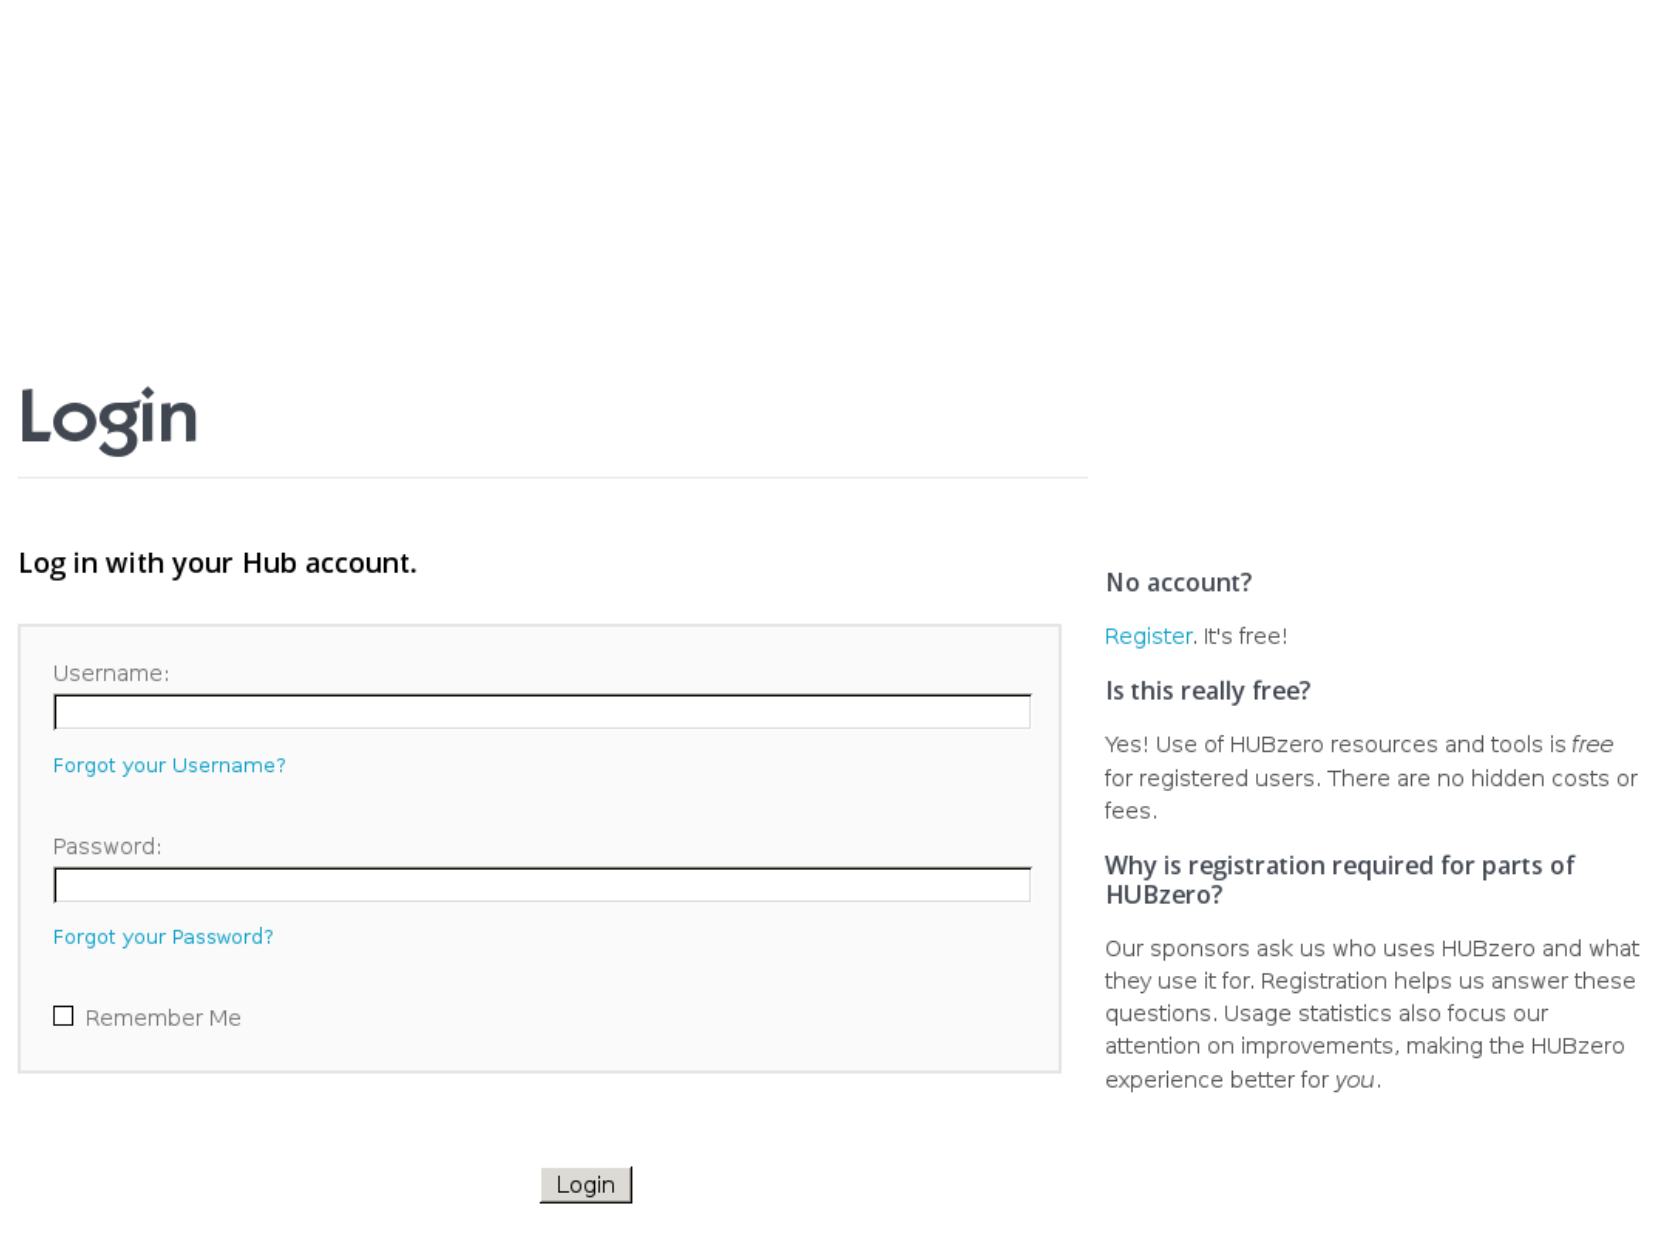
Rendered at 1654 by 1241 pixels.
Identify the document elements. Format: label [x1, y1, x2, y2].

picture [1, 369, 1654, 1227]
